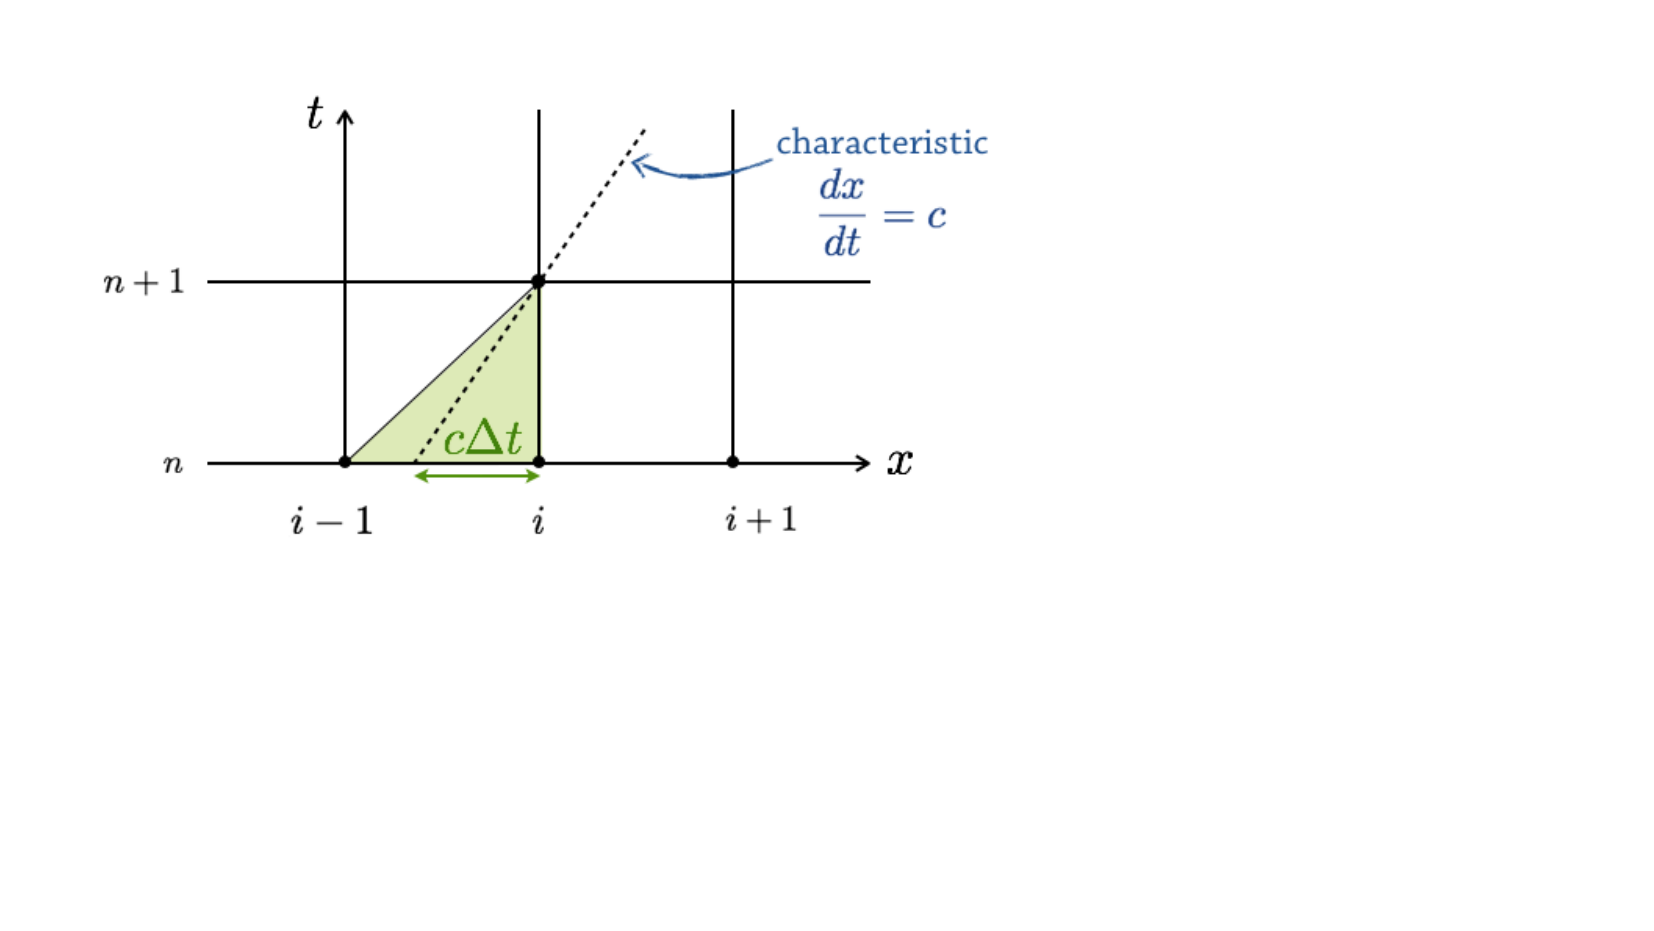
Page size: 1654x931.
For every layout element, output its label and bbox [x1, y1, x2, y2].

picture [70, 52, 1060, 567]
